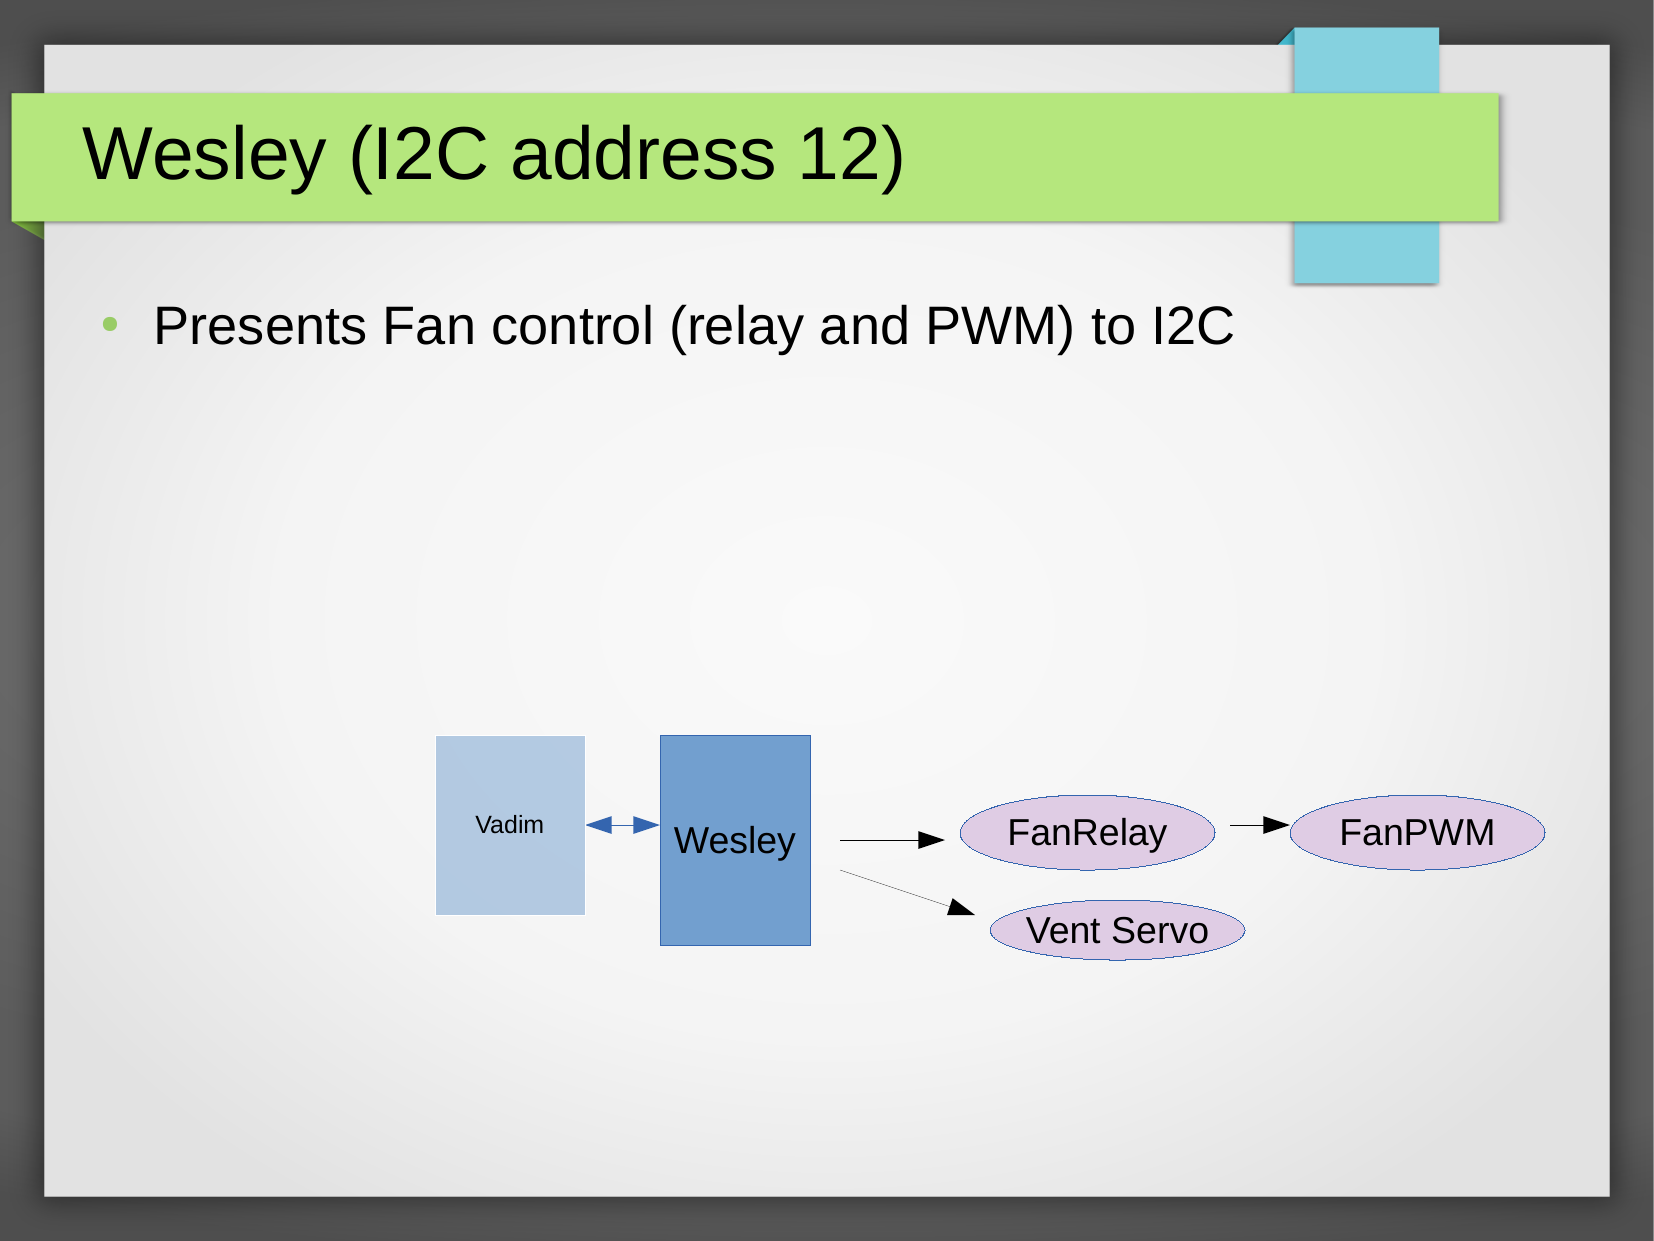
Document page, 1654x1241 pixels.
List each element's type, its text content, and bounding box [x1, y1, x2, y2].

text_box Vent Servo [990, 900, 1246, 961]
text_box FanPWM [1290, 795, 1546, 871]
title Wesley (I2C address 12) [82, 94, 1264, 213]
list Presents Fan control (relay and PWM) to I2C [82, 295, 1571, 1015]
text_box Wesley [660, 735, 811, 946]
text_box Vadim [435, 735, 586, 916]
text_box FanRelay [960, 795, 1216, 871]
picture [0, 0, 1654, 1241]
